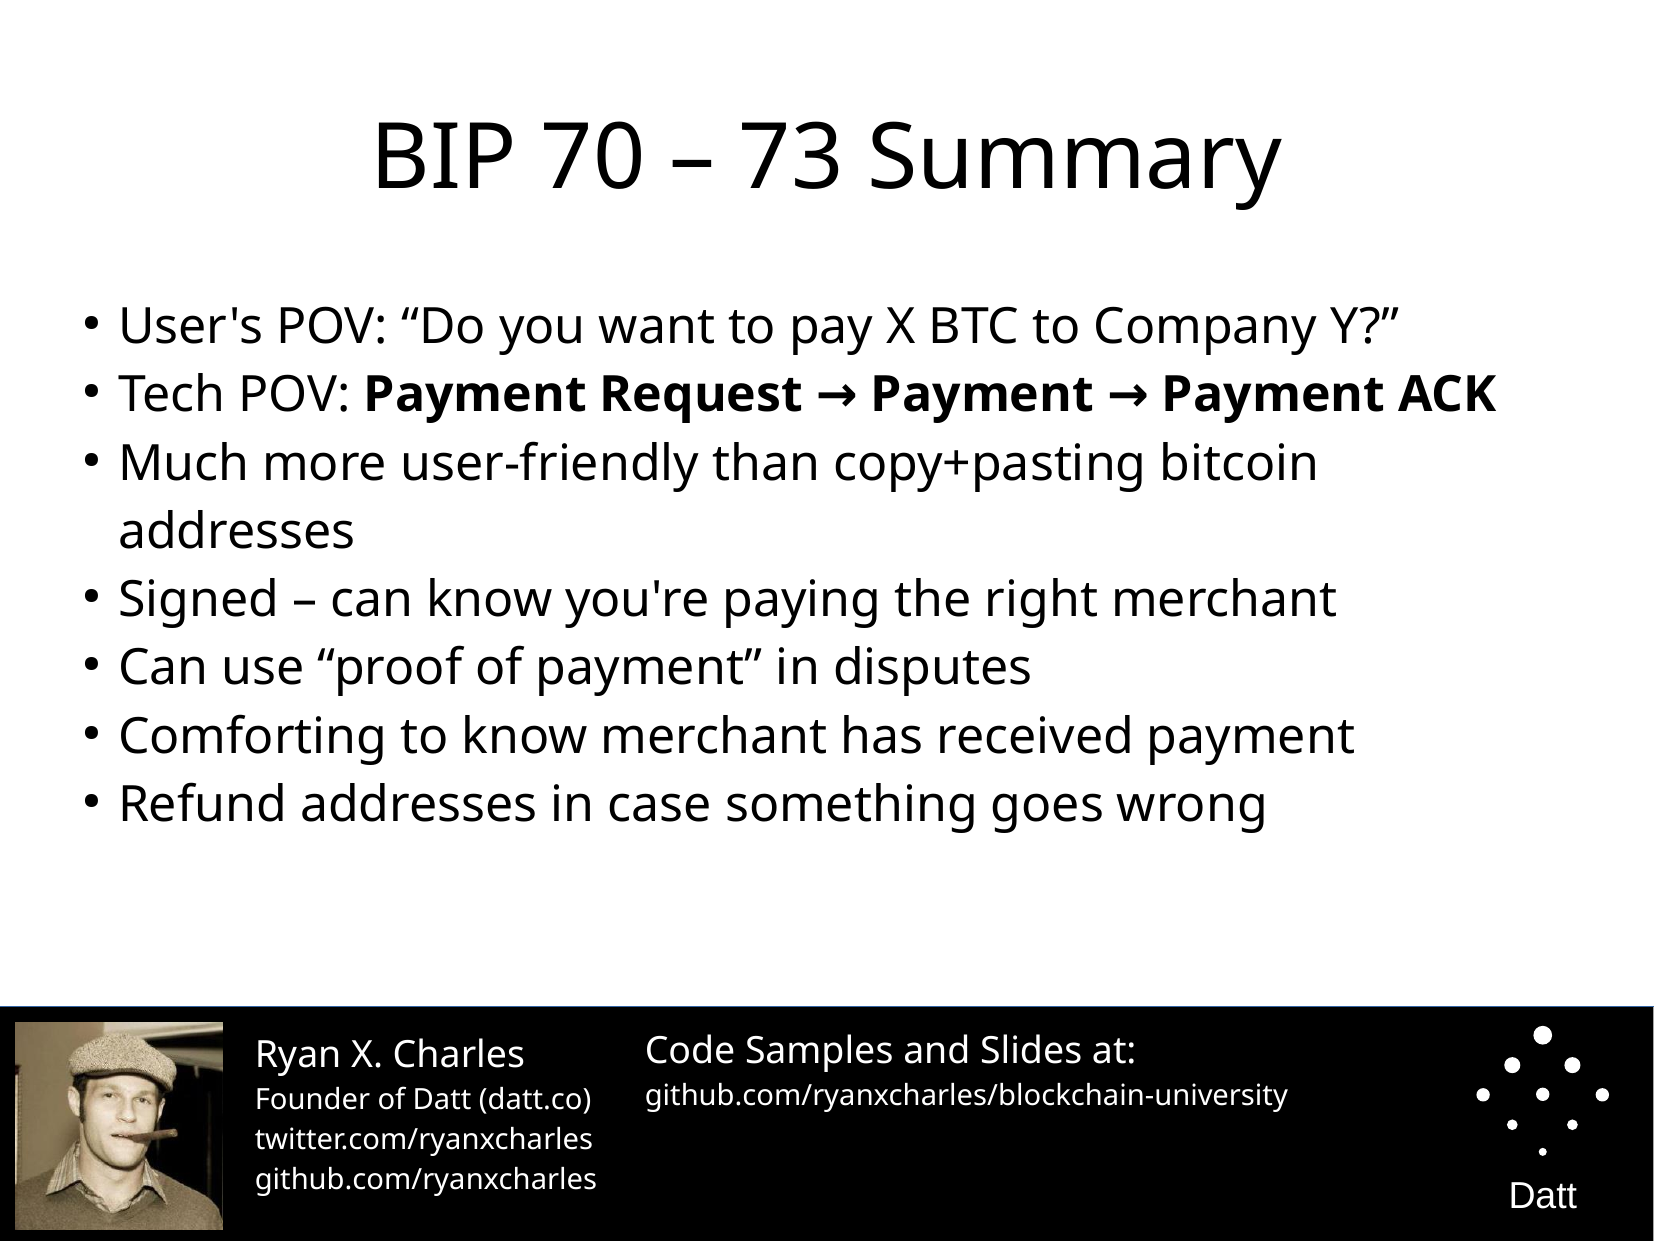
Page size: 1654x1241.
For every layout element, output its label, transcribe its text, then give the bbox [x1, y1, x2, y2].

text_box Code Samples and Slides at: github.com/ryanxcharles/blockchain-university [630, 1015, 1403, 1156]
picture [15, 1022, 223, 1231]
title BIP 70 – 73 Summary [82, 49, 1571, 257]
text_box Datt [1452, 1167, 1633, 1241]
subtitle User's POV: “Do you want to pay X BTC to Company Y?” Tech POV: Payment Request → Payment → Payment ACK Much more user-friendly than copy+pasting bitcoin addresses Signed – can know you're paying the right merchant Can use “proof of payment” in disputes Comforting to know merchant has received payment Refund addresses in case something goes wrong [82, 290, 1571, 1010]
text_box Ryan X. Charles Founder of Datt (datt.co) twitter.com/ryanxcharles github.com/ryanxcharles [240, 1020, 976, 1241]
picture [1475, 1023, 1611, 1159]
text_box [0, 1006, 1654, 1241]
